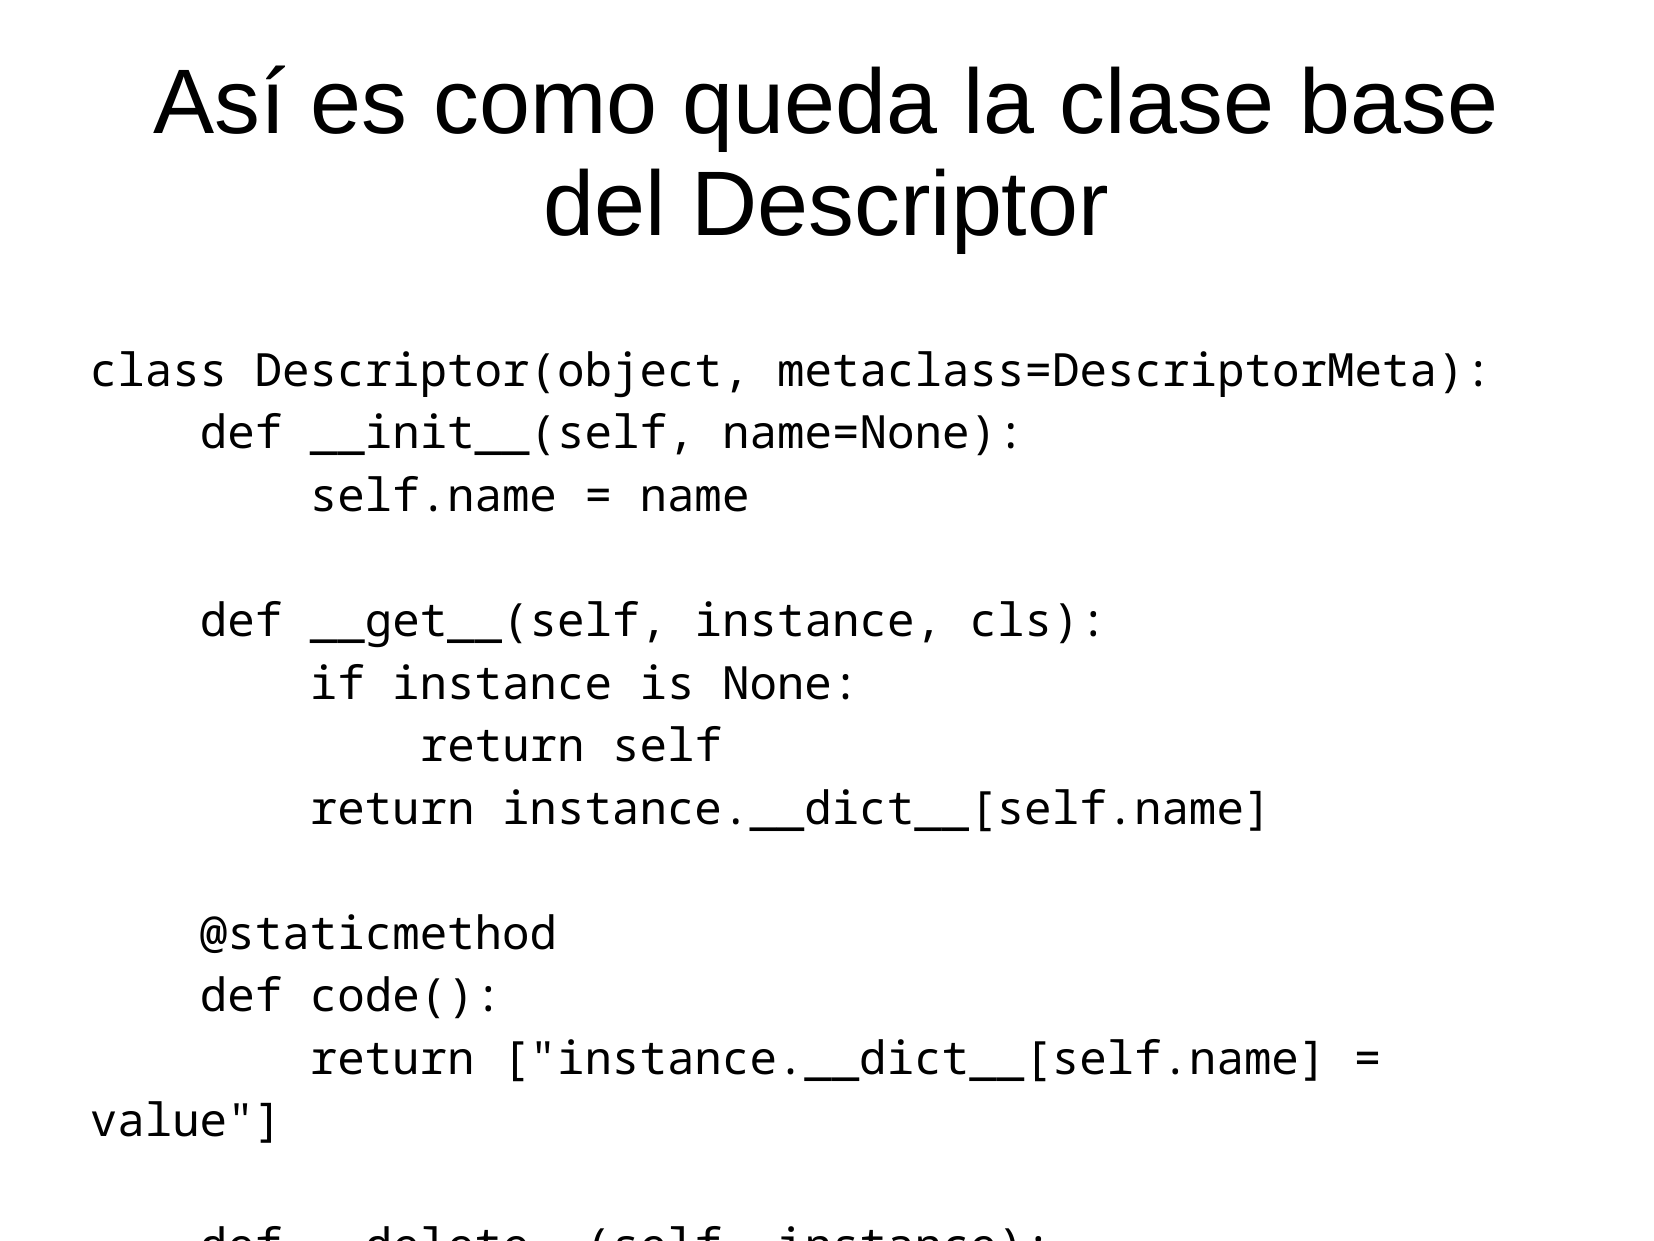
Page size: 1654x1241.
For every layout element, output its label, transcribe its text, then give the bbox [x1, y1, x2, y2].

text_box class Descriptor(object, metaclass=DescriptorMeta): def __init__(self, name=None): self.name = name def __get__(self, instance, cls): if instance is None: return self return instance.__dict__[self.name] @staticmethod def code(): return ["instance.__dict__[self.name] = value"] def __delete__(self, instance): del instance.__dict__[self.name] [75, 330, 1606, 1032]
title Así es como queda la clase base del Descriptor [82, 49, 1571, 257]
